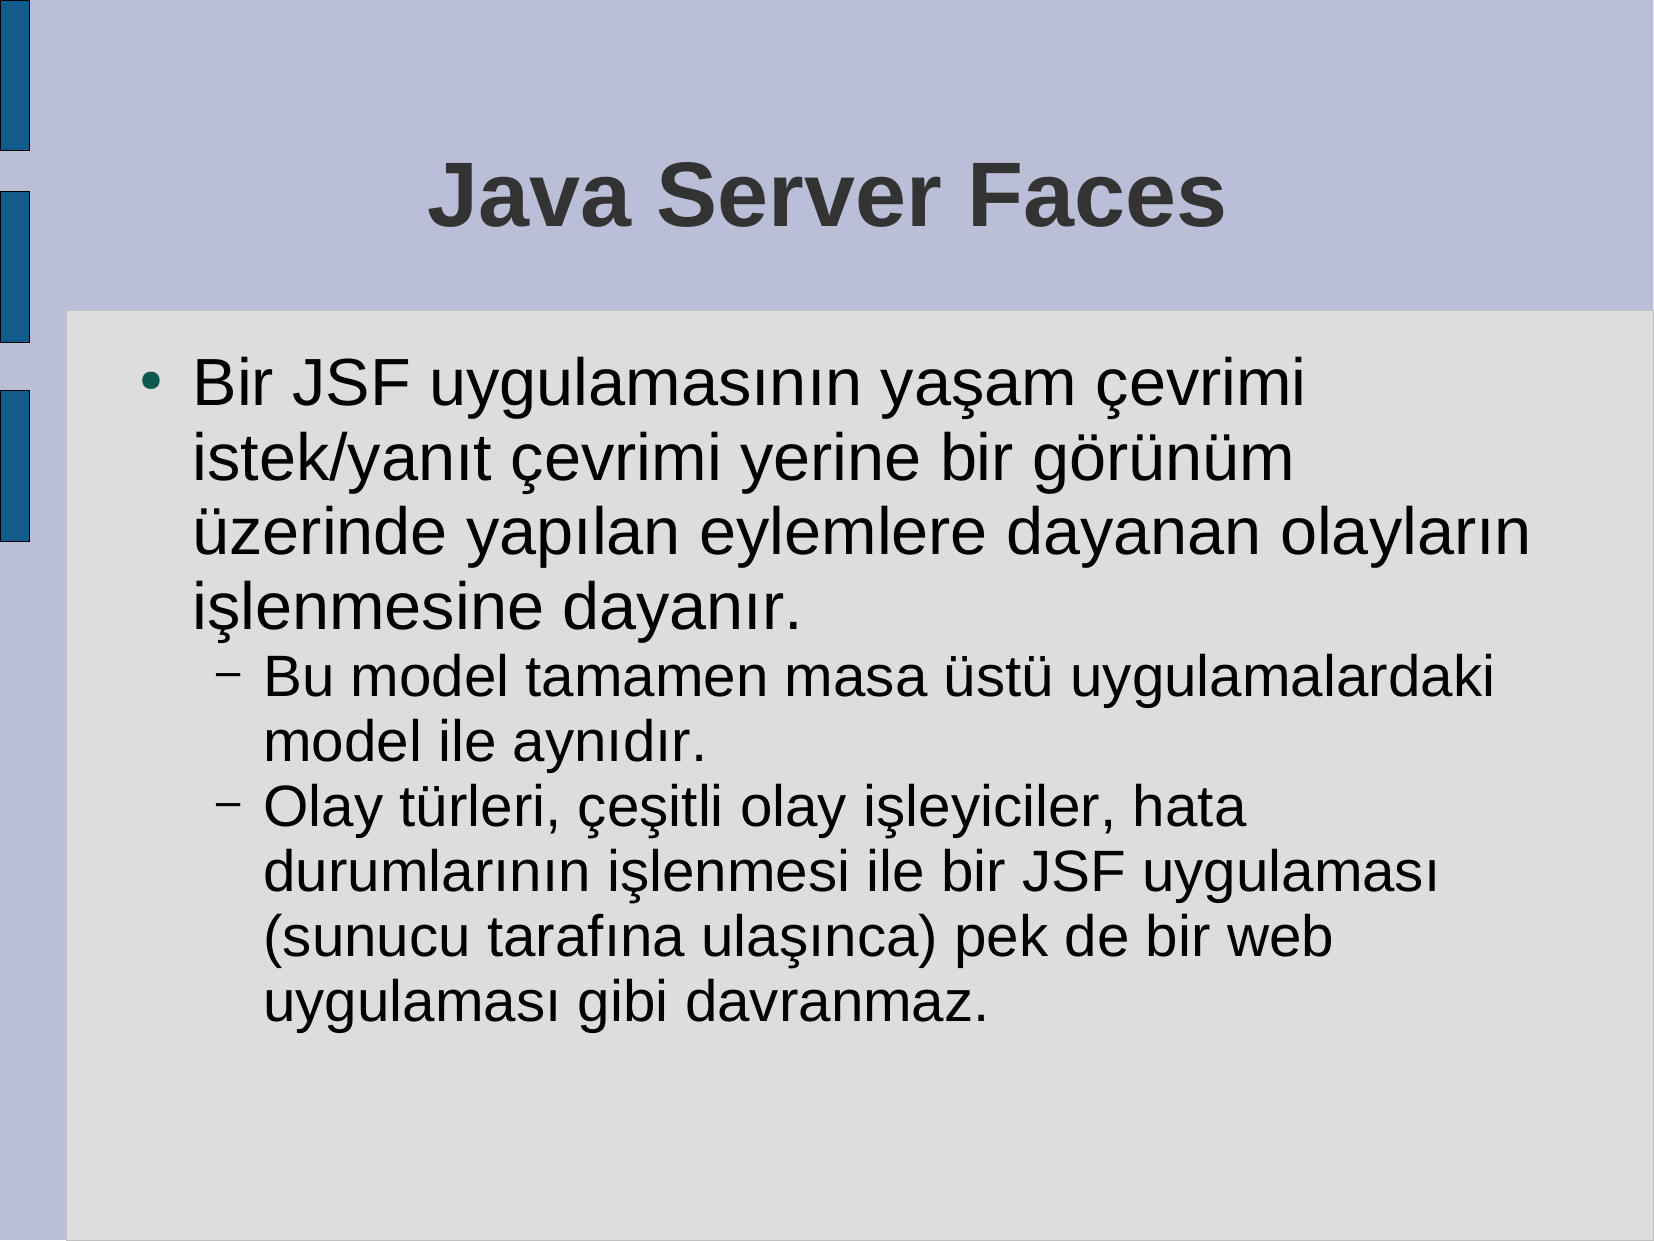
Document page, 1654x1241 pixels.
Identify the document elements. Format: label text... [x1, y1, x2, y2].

title Java Server Faces [121, 91, 1534, 299]
list Bir JSF uygulamasının yaşam çevrimi istek/yanıt çevrimi yerine bir görünüm üzerinde yapılan eylemlere dayanan olayların işlenmesine dayanır. Bu model tamamen masa üstü uygulamalardaki model ile aynıdır. Olay türleri, çeşitli olay işleyiciler, hata durumlarının işlenmesi ile bir JSF uygulaması (sunucu tarafına ulaşınca) pek de bir web uygulaması gibi davranmaz. [121, 344, 1534, 1127]
